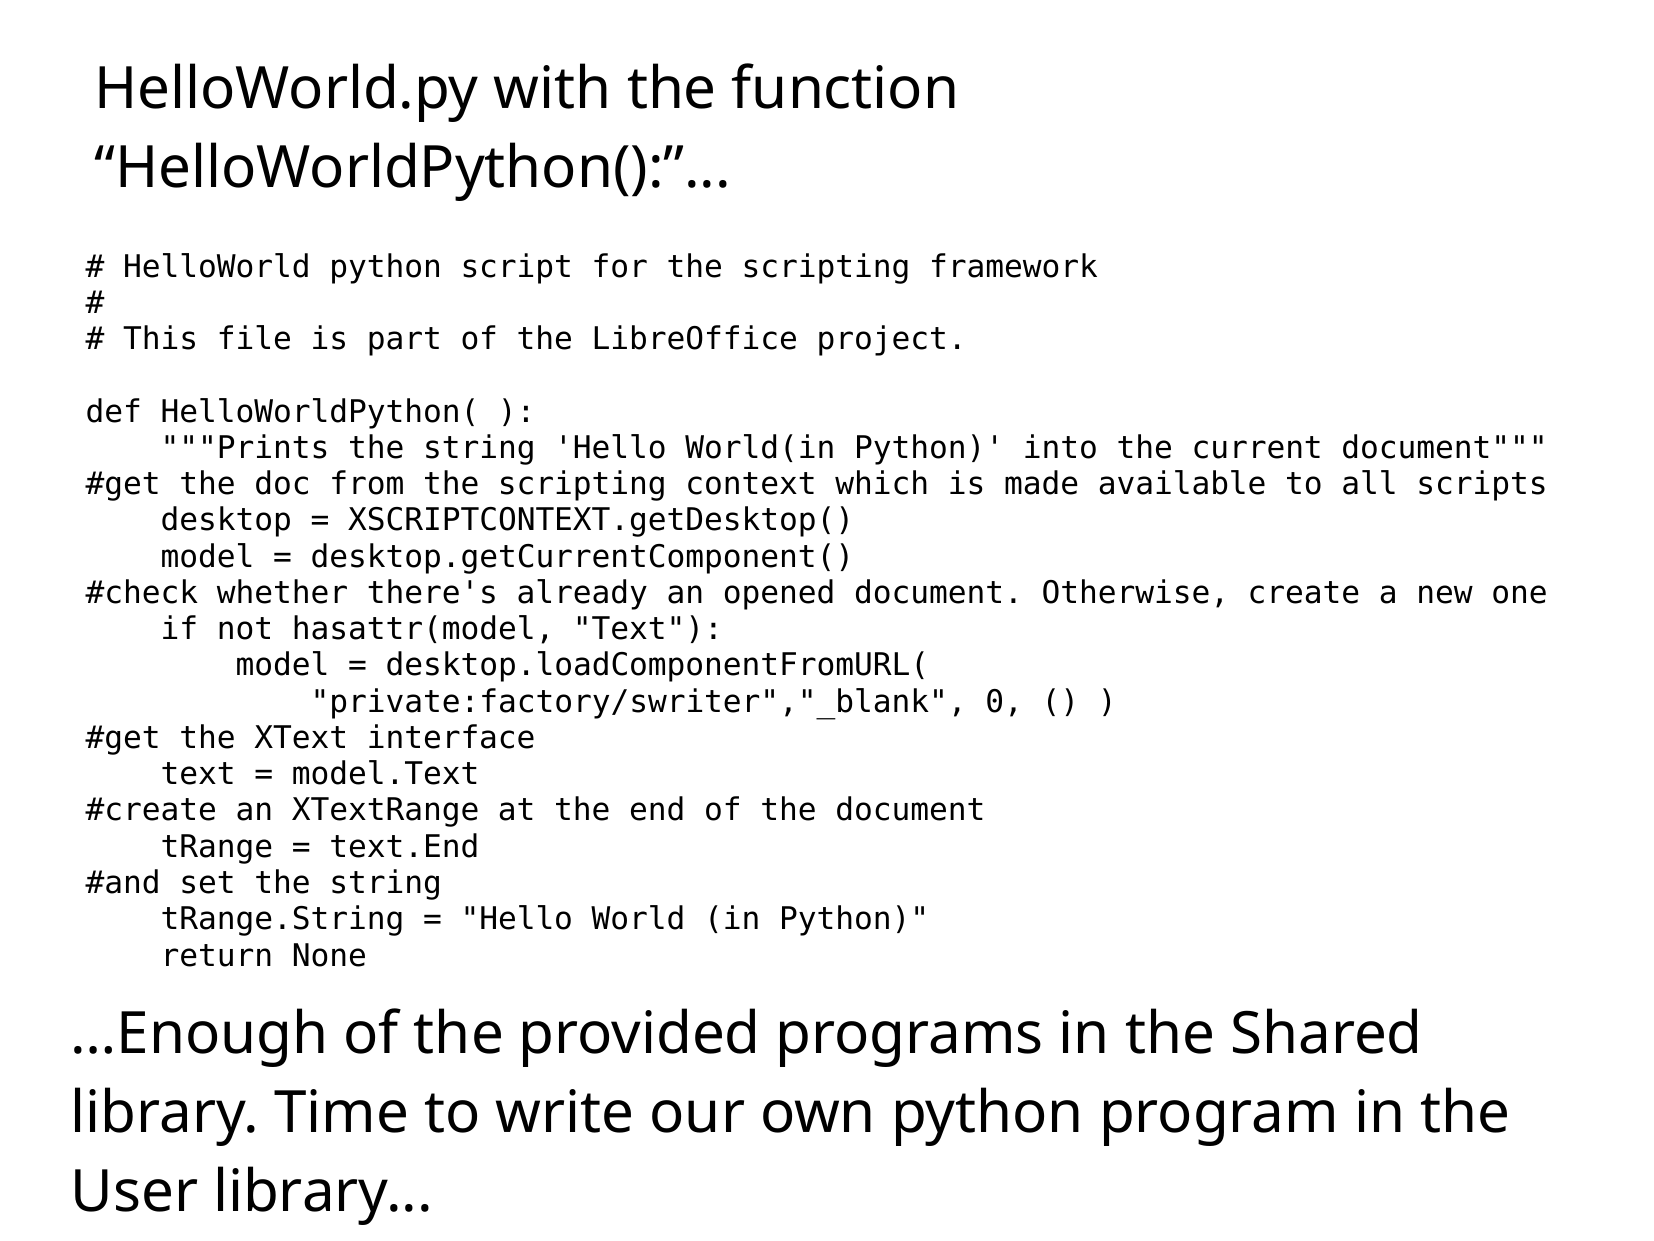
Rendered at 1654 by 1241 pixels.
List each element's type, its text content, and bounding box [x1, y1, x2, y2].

text_box # HelloWorld python script for the scripting framework # # This file is part of the LibreOffice project. def HelloWorldPython( ): """Prints the string 'Hello World(in Python)' into the current document""" #get the doc from the scripting context which is made available to all scripts desktop = XSCRIPTCONTEXT.getDesktop() model = desktop.getCurrentComponent() #check whether there's already an opened document. Otherwise, create a new one if not hasattr(model, "Text"): model = desktop.loadComponentFromURL( "private:factory/swriter","_blank", 0, () ) #get the XText interface text = model.Text #create an XTextRange at the end of the document tRange = text.End #and set the string tRange.String = "Hello World (in Python)" return None [70, 204, 1630, 1052]
title …Enough of the provided programs in the Shared library. Time to write our own python program in the User library... [70, 1014, 1536, 1205]
title HelloWorld.py with the function “HelloWorldPython():”... [94, 72, 1560, 180]
